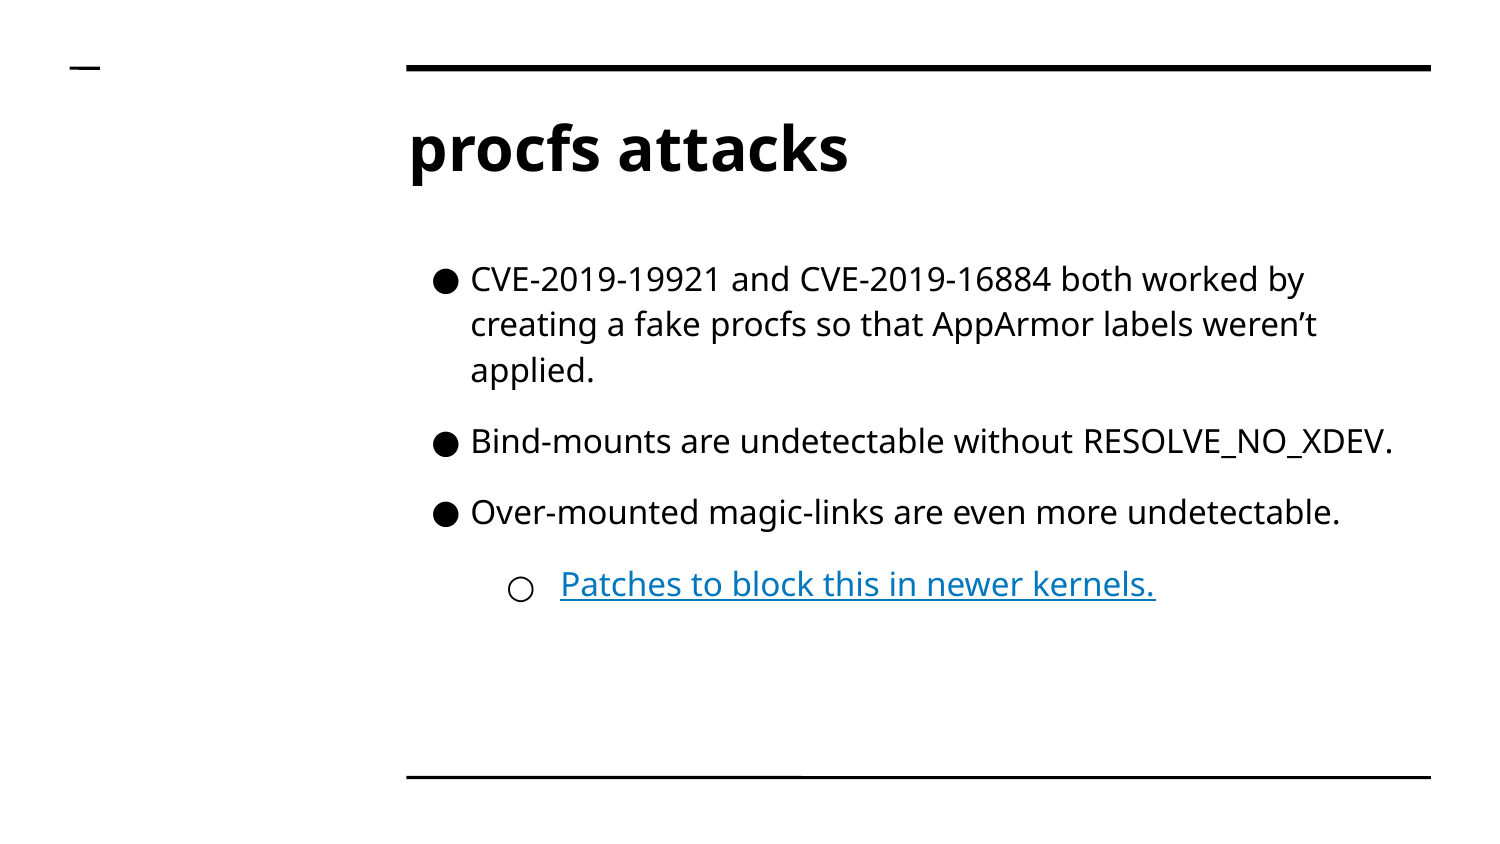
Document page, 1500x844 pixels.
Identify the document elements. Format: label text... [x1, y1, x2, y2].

title procfs attacks [393, 94, 1431, 199]
list CVE-2019-19921 and CVE-2019-16884 both worked by creating a fake procfs so that AppArmor labels weren’t applied. Bind-mounts are undetectable without RESOLVE_NO_XDEV. Over-mounted magic-links are even more undetectable. Patches to block this in newer kernels. [395, 236, 1433, 730]
